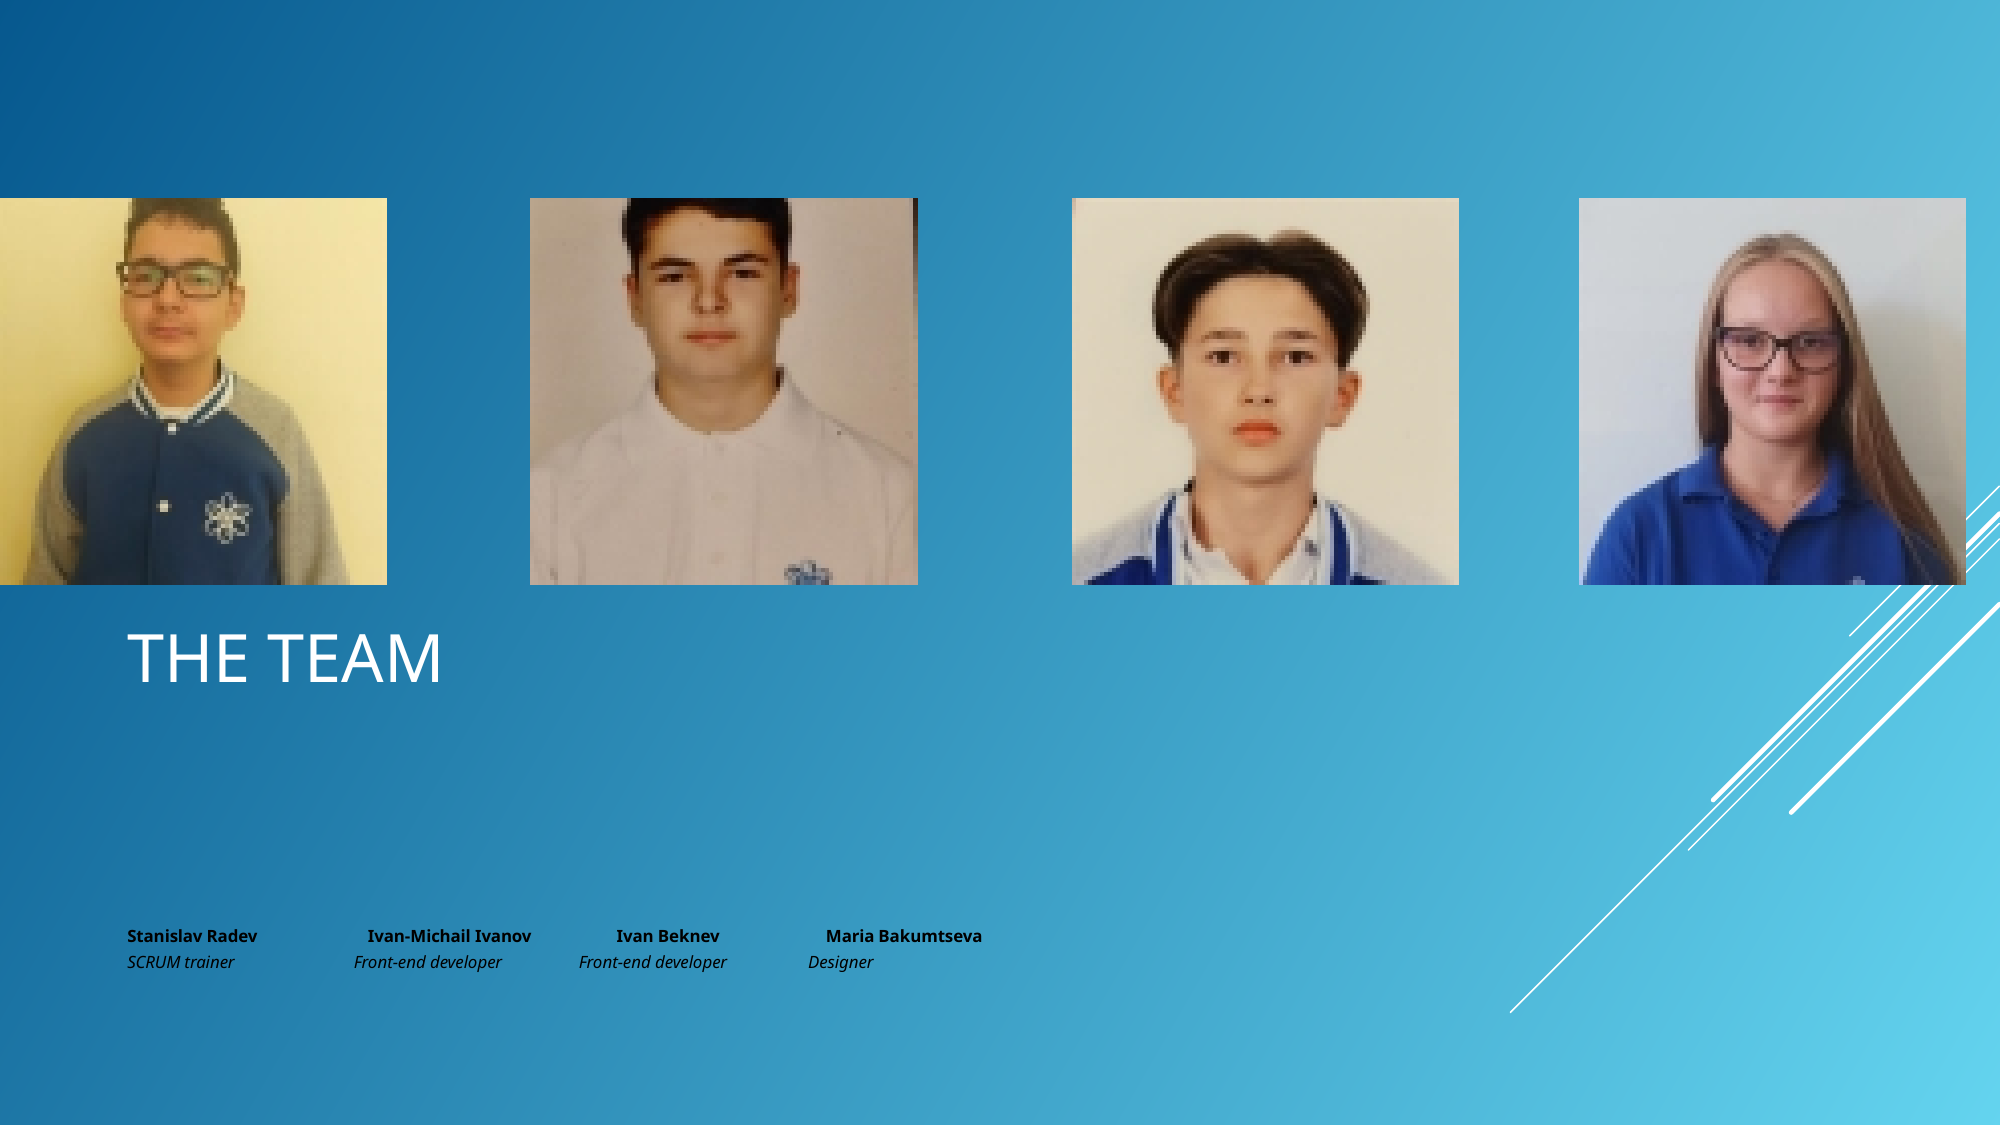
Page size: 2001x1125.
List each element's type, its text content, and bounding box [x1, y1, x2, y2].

title The team [78, 13, 1479, 117]
list Stanislav Radev Ivan-Michail Ivanov Ivan Beknev Maria Bakumtseva SCRUM trainer Front-end developer Front-end developer Designer [0, 117, 2000, 1052]
picture [530, 198, 918, 585]
picture [1072, 198, 1459, 585]
picture [1579, 198, 1966, 585]
picture [0, 198, 387, 585]
